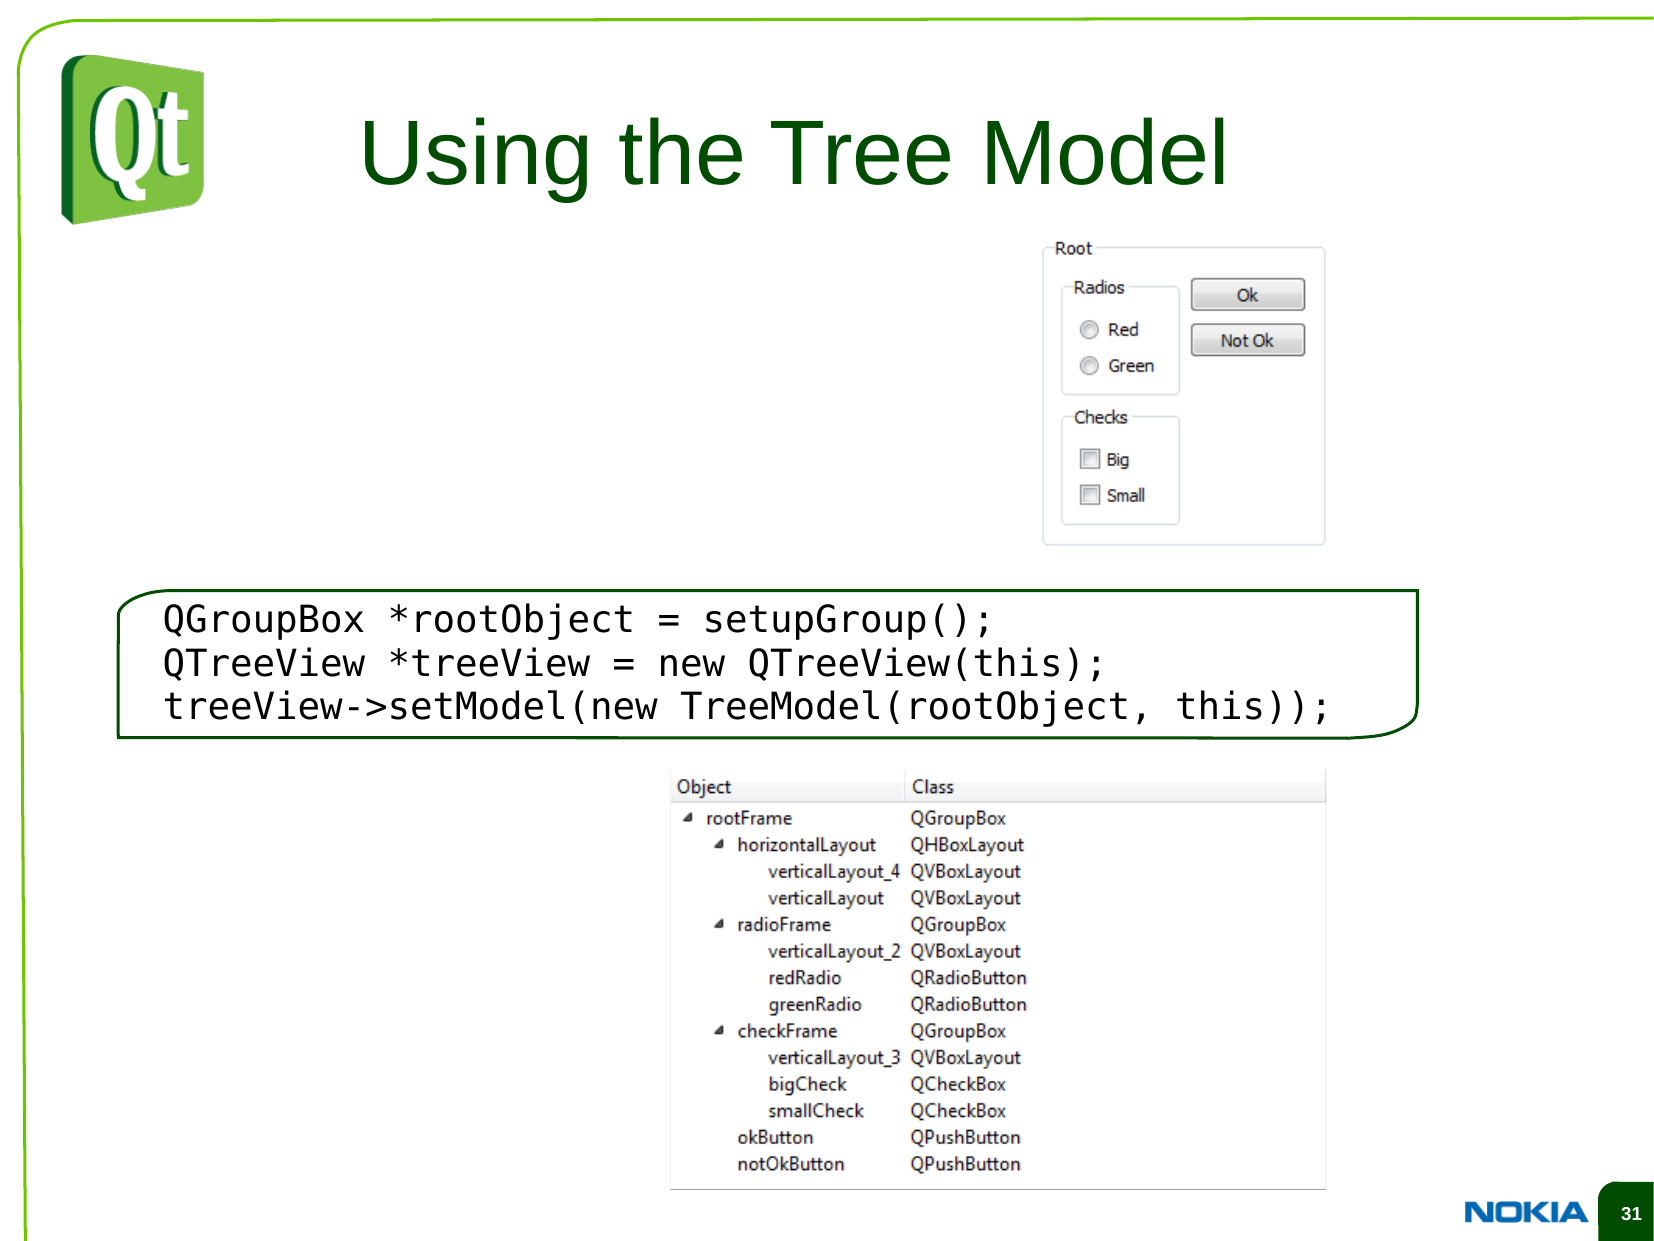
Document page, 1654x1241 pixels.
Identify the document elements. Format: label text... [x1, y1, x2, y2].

title Using the Tree Model [257, 56, 1333, 250]
picture [1465, 1201, 1589, 1223]
picture [61, 55, 204, 225]
text_box QGroupBox *rootObject = setupGroup(); QTreeView *treeView = new QTreeView(this); treeView->setModel(new TreeModel(rootObject, this)); [147, 593, 1415, 736]
picture [670, 769, 1327, 1190]
picture [1038, 236, 1329, 549]
